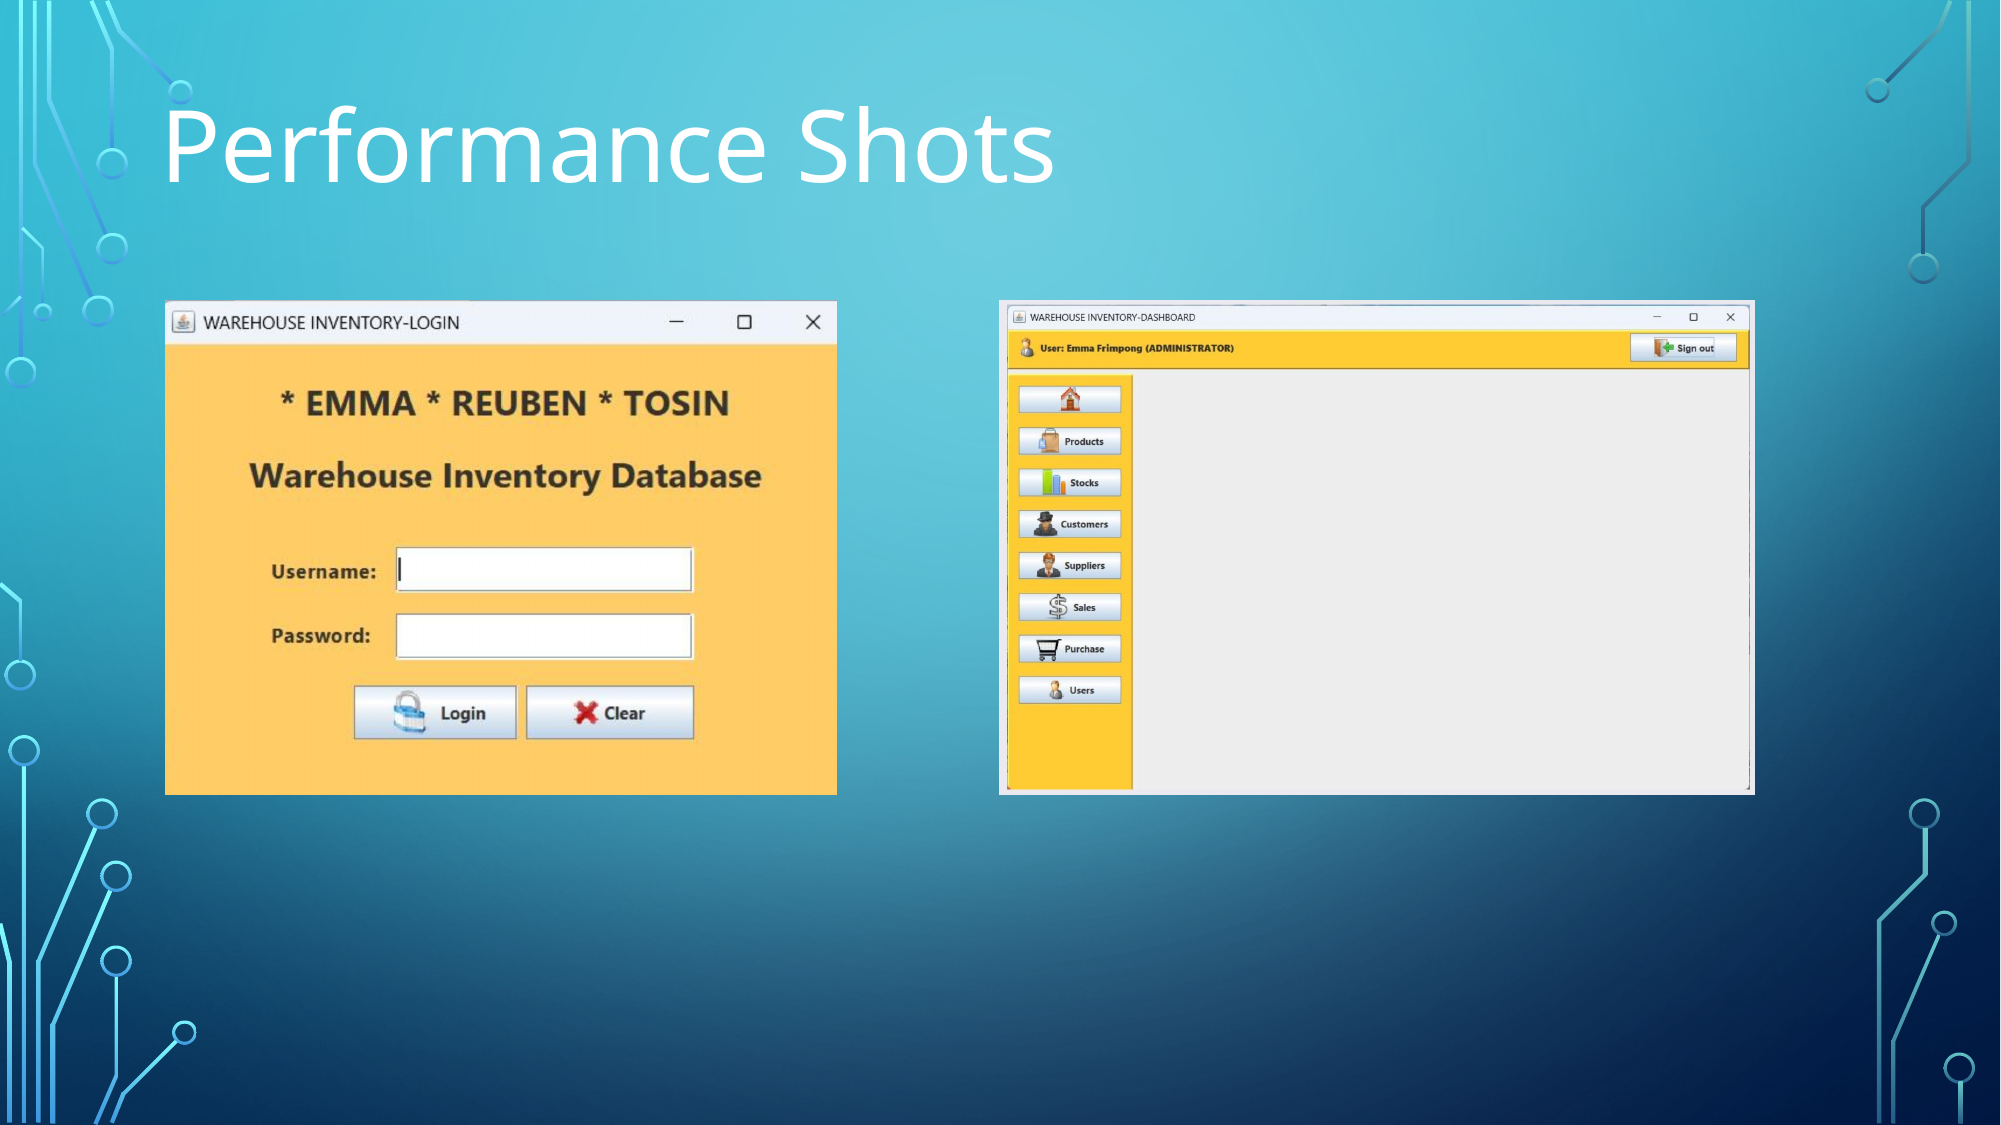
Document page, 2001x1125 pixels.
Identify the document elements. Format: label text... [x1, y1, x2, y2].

picture [999, 300, 1755, 795]
text_box Performance Shots [145, 74, 1147, 212]
picture [165, 300, 837, 795]
